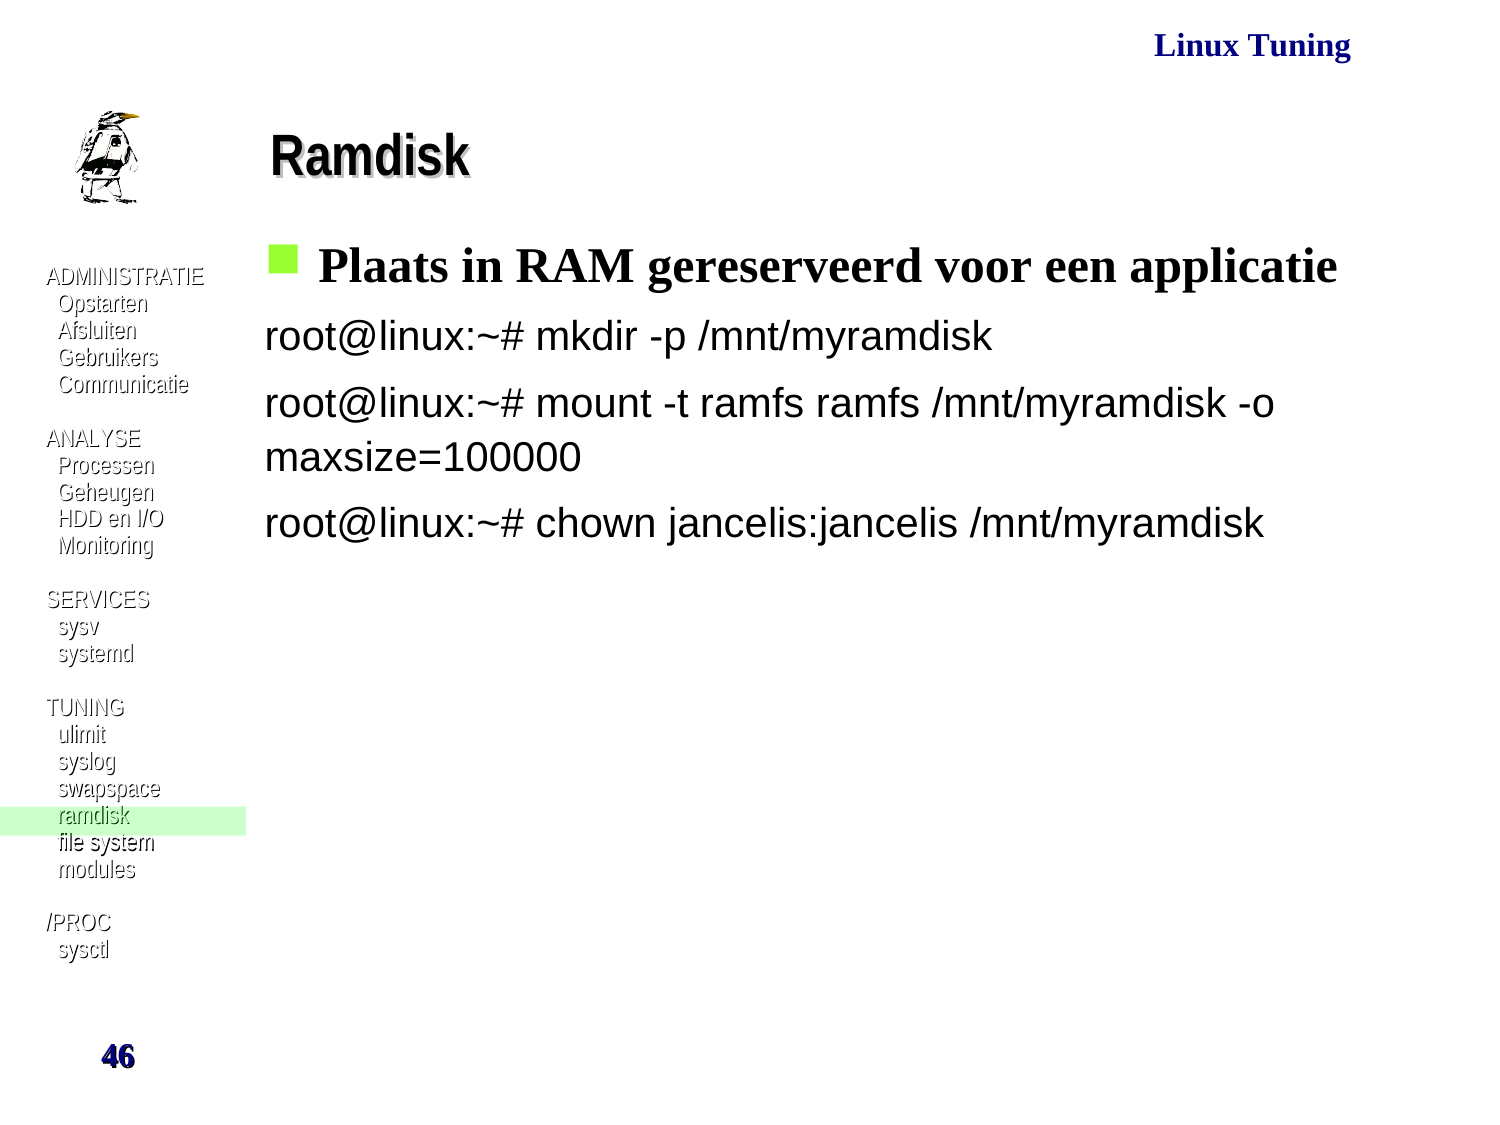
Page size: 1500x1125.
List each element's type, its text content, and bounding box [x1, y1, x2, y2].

text_box [0, 806, 247, 836]
title Ramdisk [270, 41, 1500, 250]
list Plaats in RAM gereserveerd voor een applicatie root@linux:~# mkdir -p /mnt/myramdisk root@linux:~# mount -t ramfs ramfs /mnt/myramdisk -o maxsize=100000 root@linux:~# chown jancelis:jancelis /mnt/myramdisk [264, 229, 1486, 882]
picture [57, 105, 143, 206]
